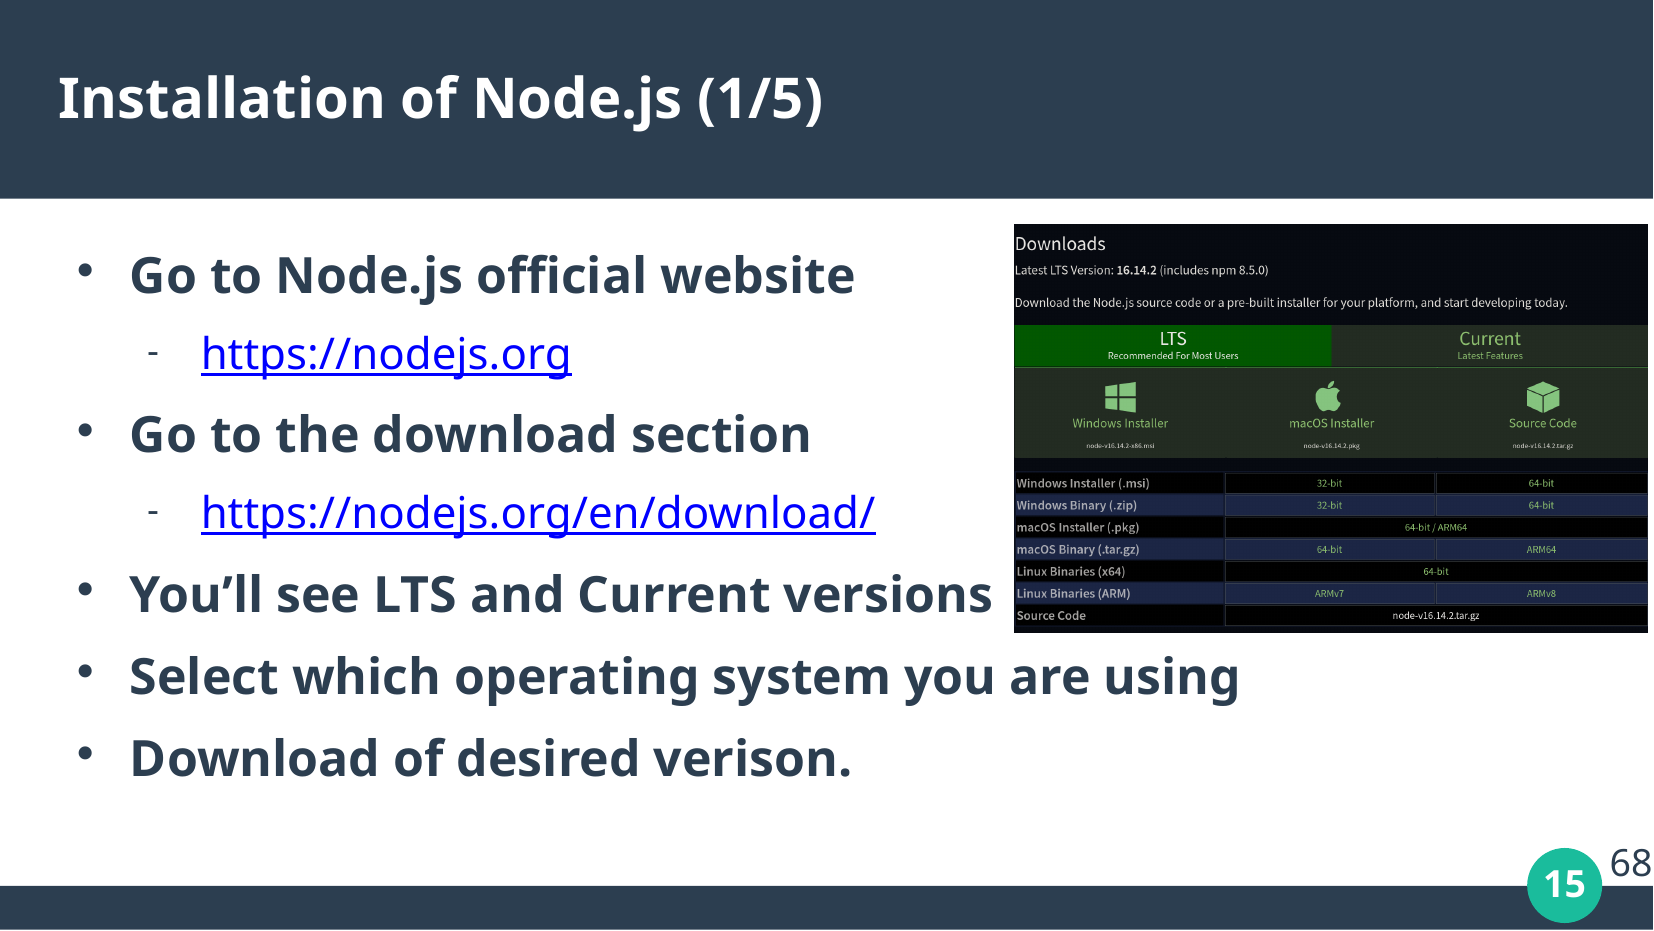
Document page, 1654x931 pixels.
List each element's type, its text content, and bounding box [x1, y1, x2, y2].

list Go to Node.js official website https://nodejs.org Go to the download section https://nodejs.org/en/download/ You’ll see LTS and Current versions Select which operating system you are using Download of desired verison. [59, 243, 1594, 864]
title Installation of Node.js (1/5) [59, 37, 1594, 155]
picture [1014, 224, 1648, 633]
text_box 68 [1588, 830, 1654, 899]
